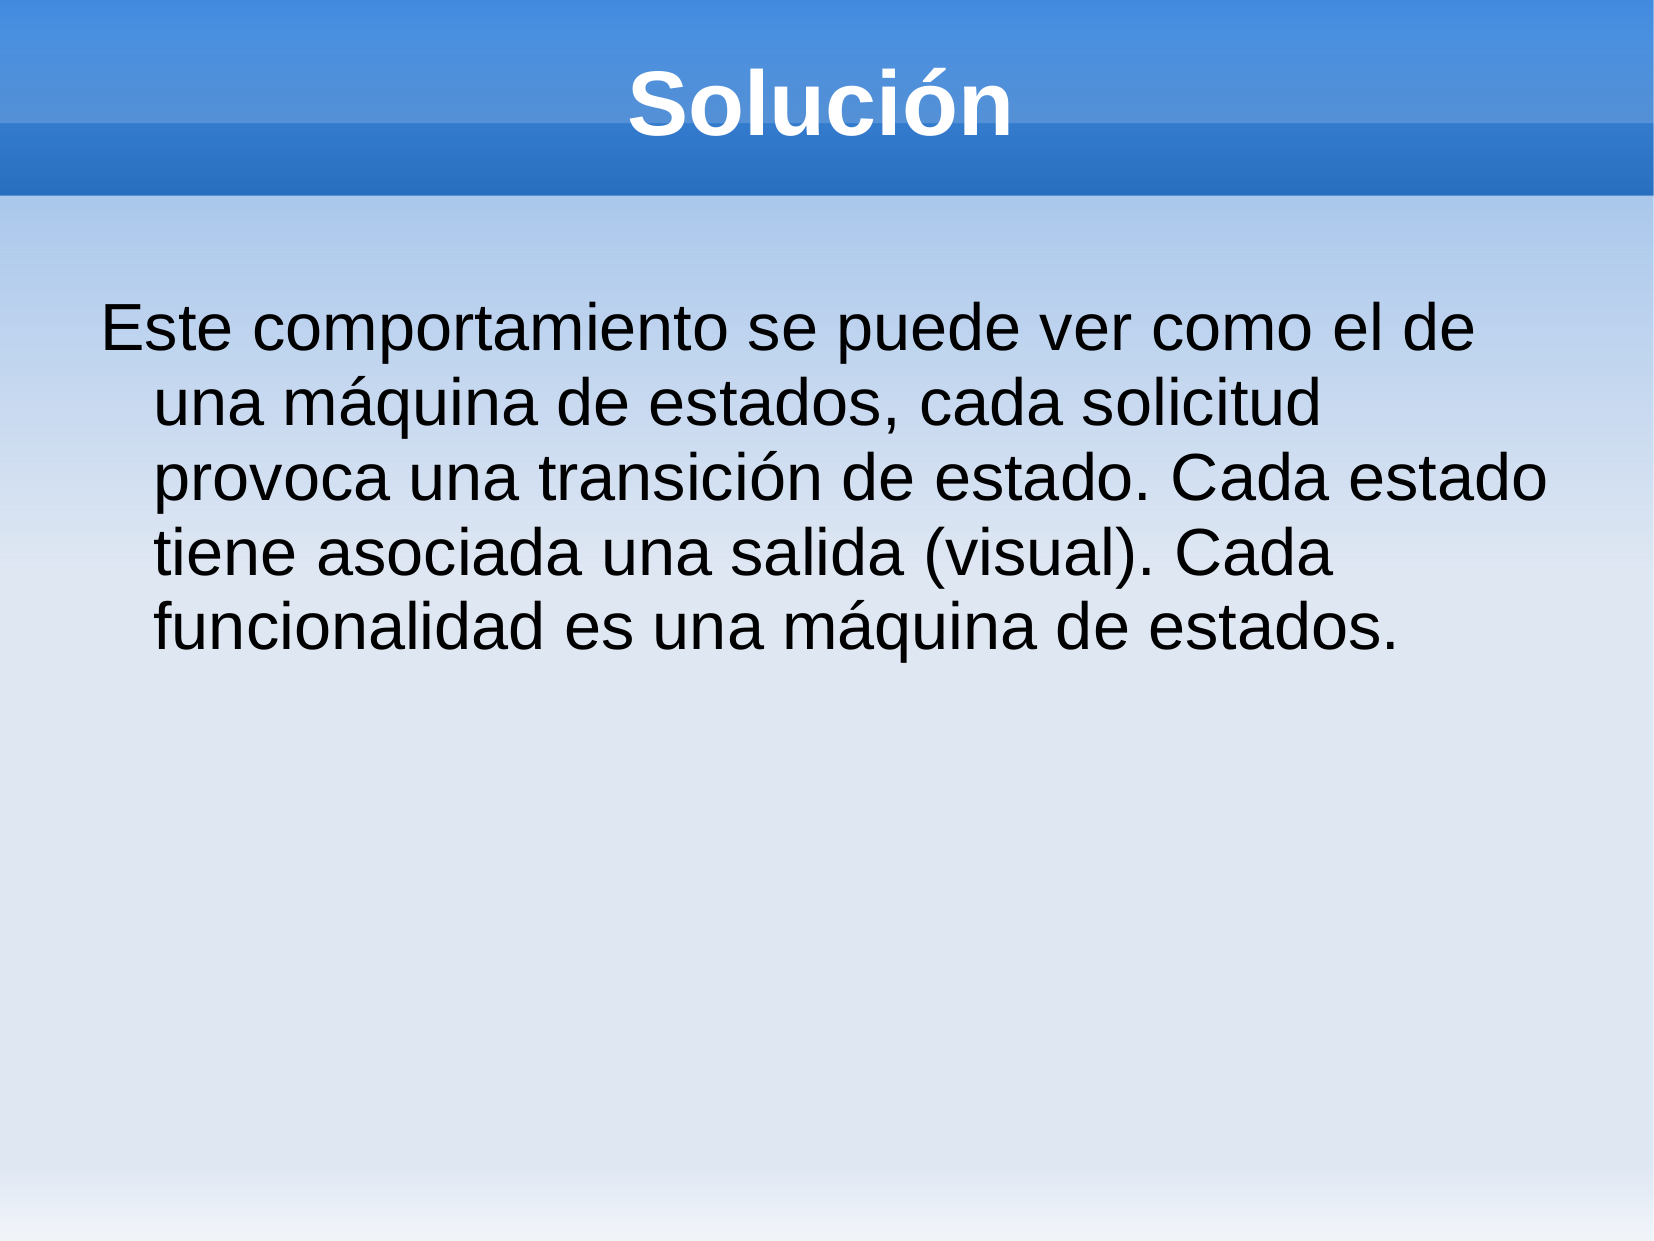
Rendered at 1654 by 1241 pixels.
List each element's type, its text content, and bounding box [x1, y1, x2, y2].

picture [0, 0, 1654, 1241]
list Este comportamiento se puede ver como el de una máquina de estados, cada solicitud provoca una transición de estado. Cada estado tiene asociada una salida (visual). Cada funcionalidad es una máquina de estados. [82, 290, 1571, 1094]
title Solución [76, 7, 1565, 200]
